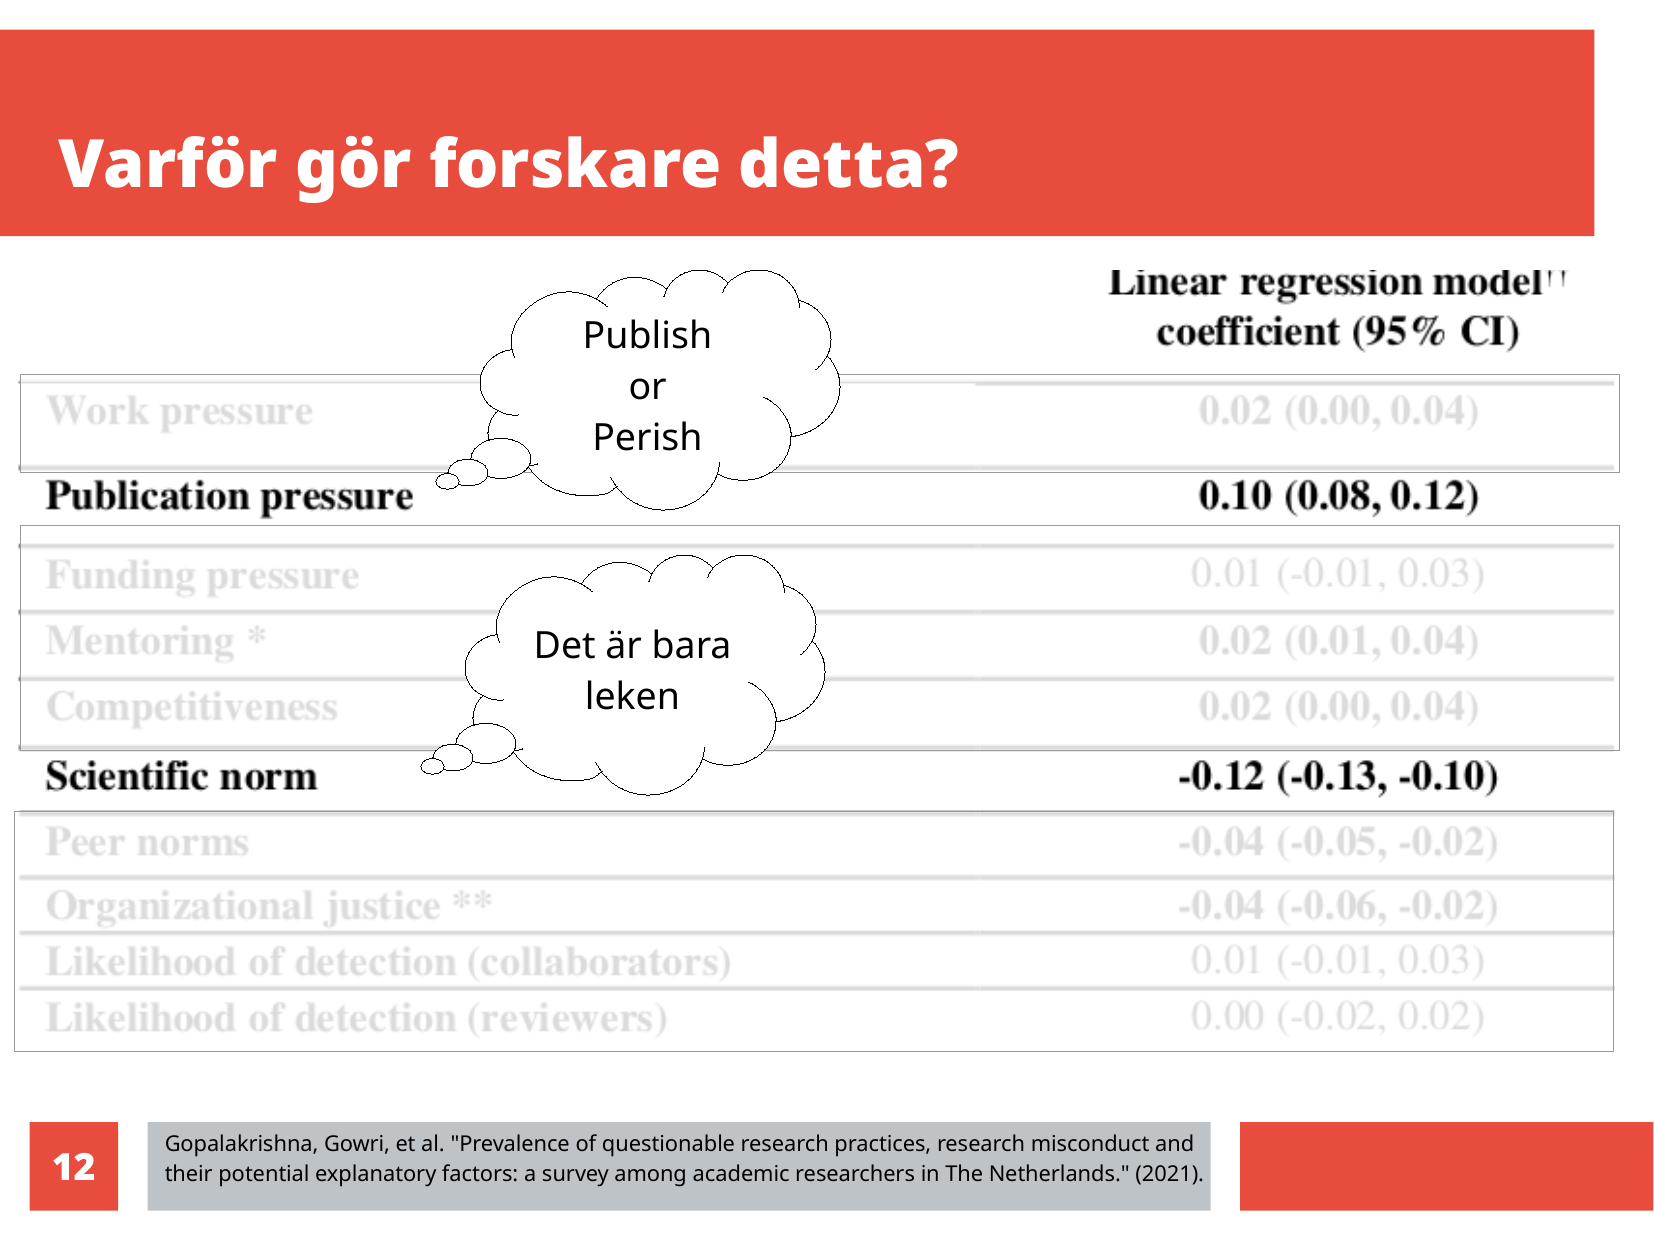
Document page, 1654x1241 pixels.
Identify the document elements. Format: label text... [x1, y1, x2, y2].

text_box [523, 468, 532, 473]
title Varför gör forskare detta? [59, 59, 1595, 207]
text_box [772, 374, 1620, 473]
text_box [20, 374, 497, 473]
text_box [20, 525, 1620, 751]
text_box Publish or Perish [435, 270, 841, 511]
picture [708, 270, 749, 281]
picture [15, 270, 1615, 1051]
text_box [14, 811, 1614, 1052]
picture [769, 270, 1615, 374]
text_box Det är bara leken [420, 555, 826, 796]
text_box Gopalakrishna, Gowri, et al. "Prevalence of questionable research practices, research misconduct and their potential explanatory factors: a survey among academic researchers in The Netherlands." (2021). [150, 1120, 1243, 1230]
